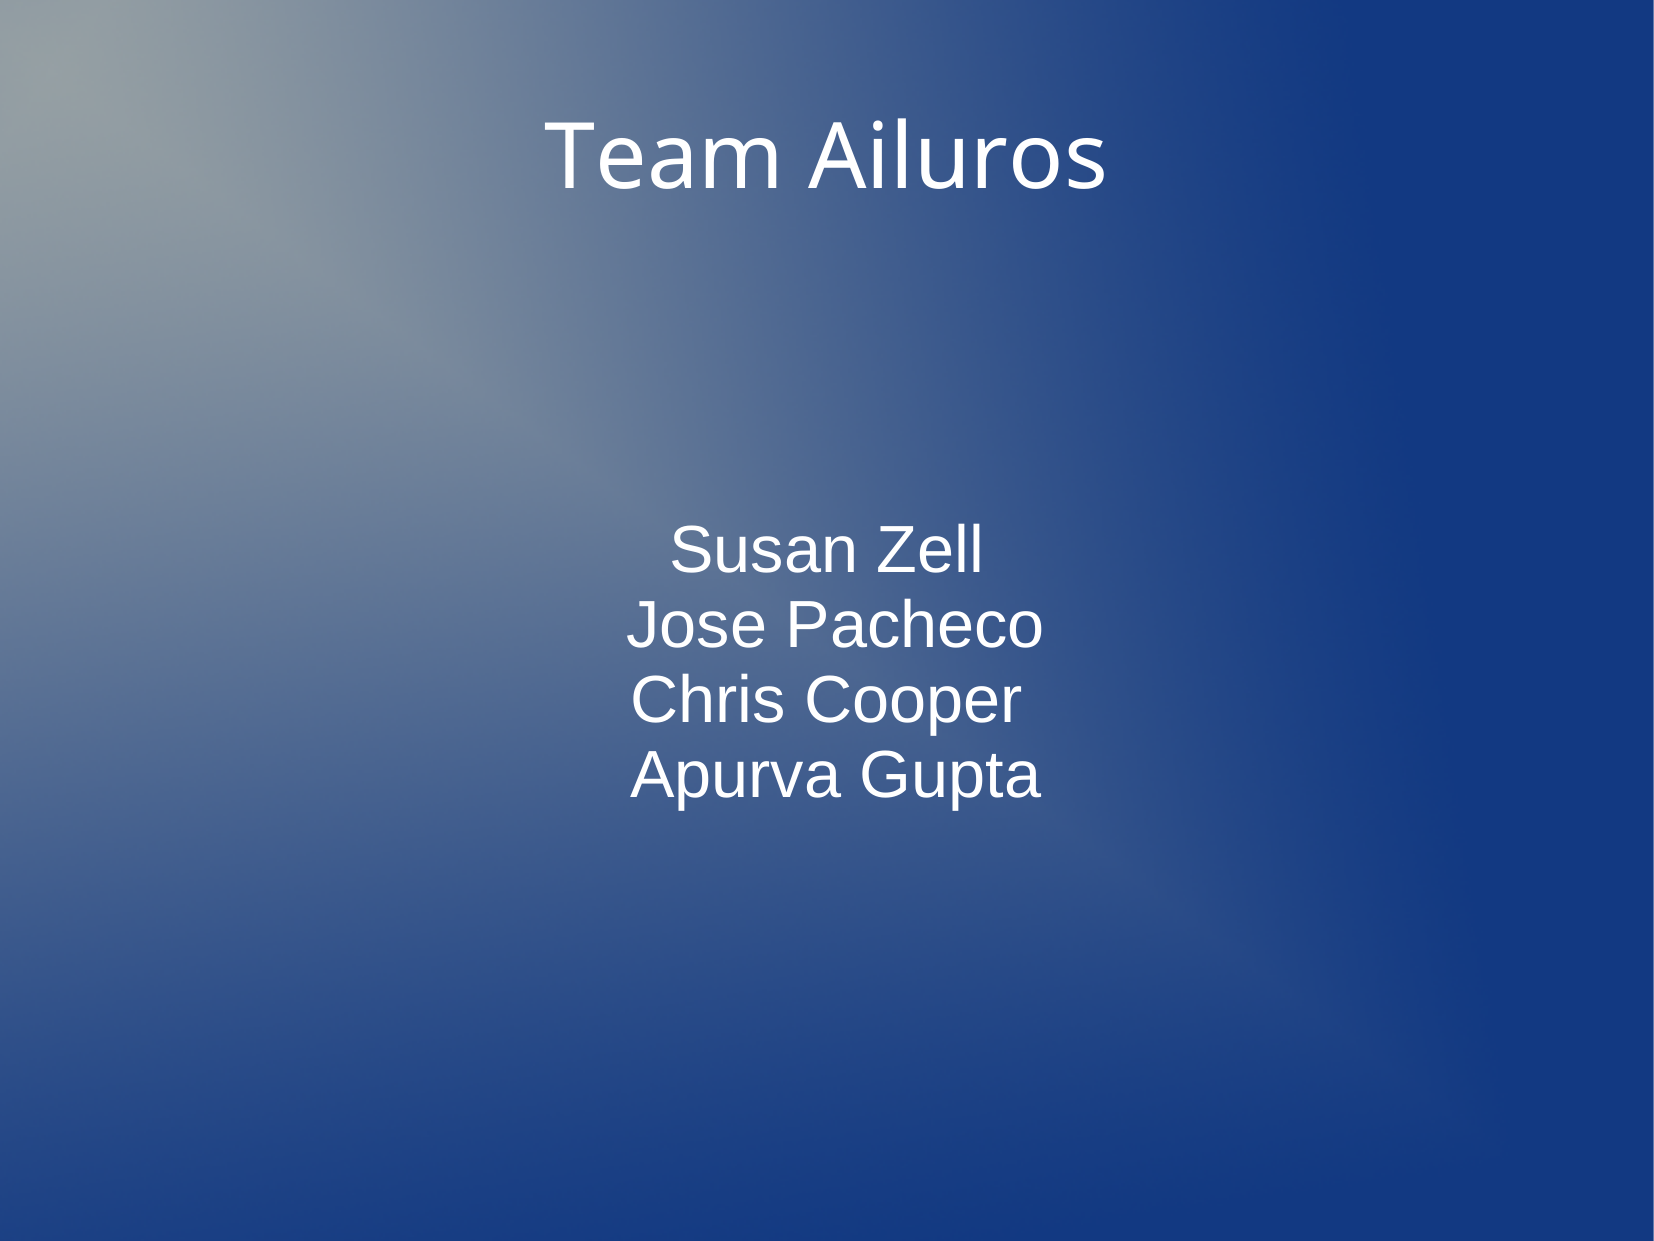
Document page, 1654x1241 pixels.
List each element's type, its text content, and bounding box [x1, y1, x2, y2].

subtitle Susan Zell Jose Pacheco Chris Cooper Apurva Gupta [82, 290, 1571, 1109]
picture [0, 0, 1654, 1241]
title Team Ailuros [82, 49, 1571, 257]
